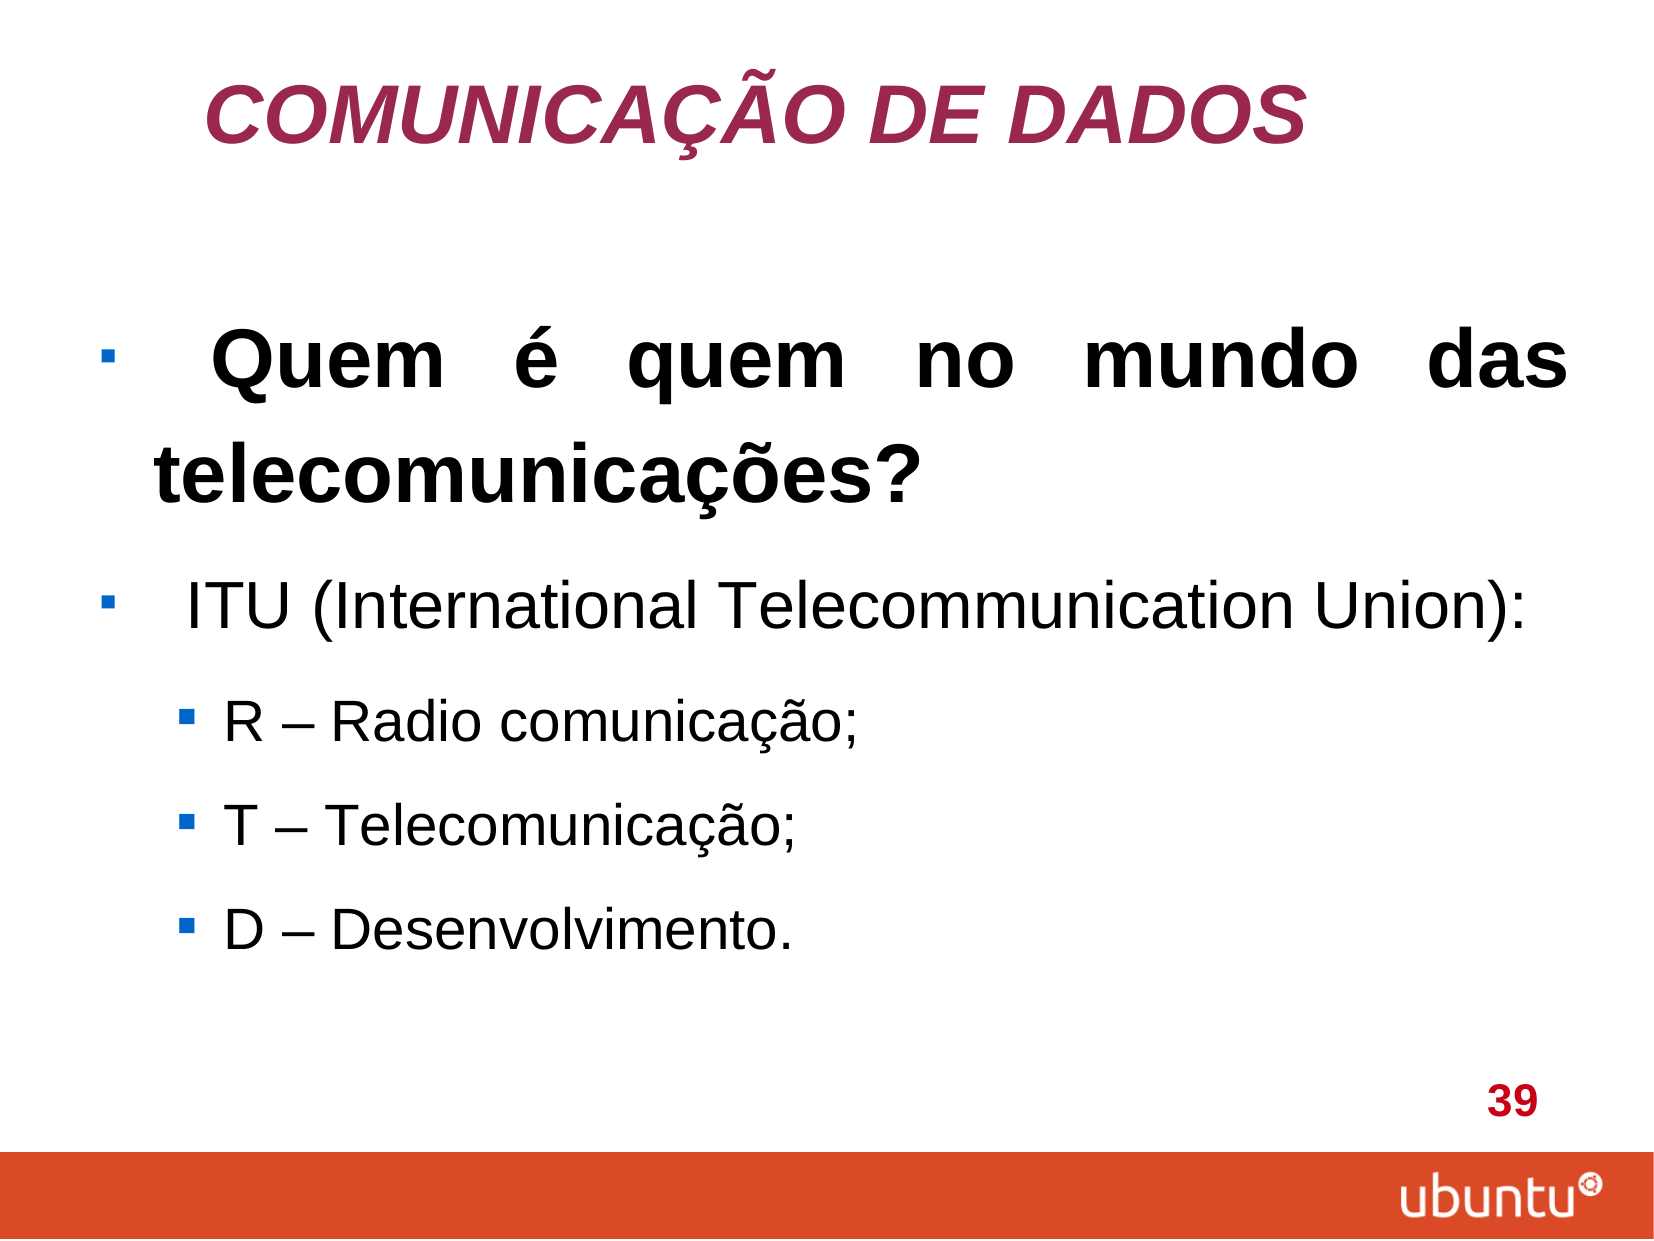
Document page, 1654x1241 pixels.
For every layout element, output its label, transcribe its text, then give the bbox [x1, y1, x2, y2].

list Quem é quem no mundo das telecomunicações? ITU (International Telecommunication Union): R – Radio comunicação; T – Telecomunicação; D – Desenvolvimento. [82, 290, 1571, 1167]
picture [0, 1152, 1654, 1239]
title COMUNICAÇÃO DE DADOS [11, 7, 1501, 200]
text_box <number> [1473, 1063, 1654, 1134]
